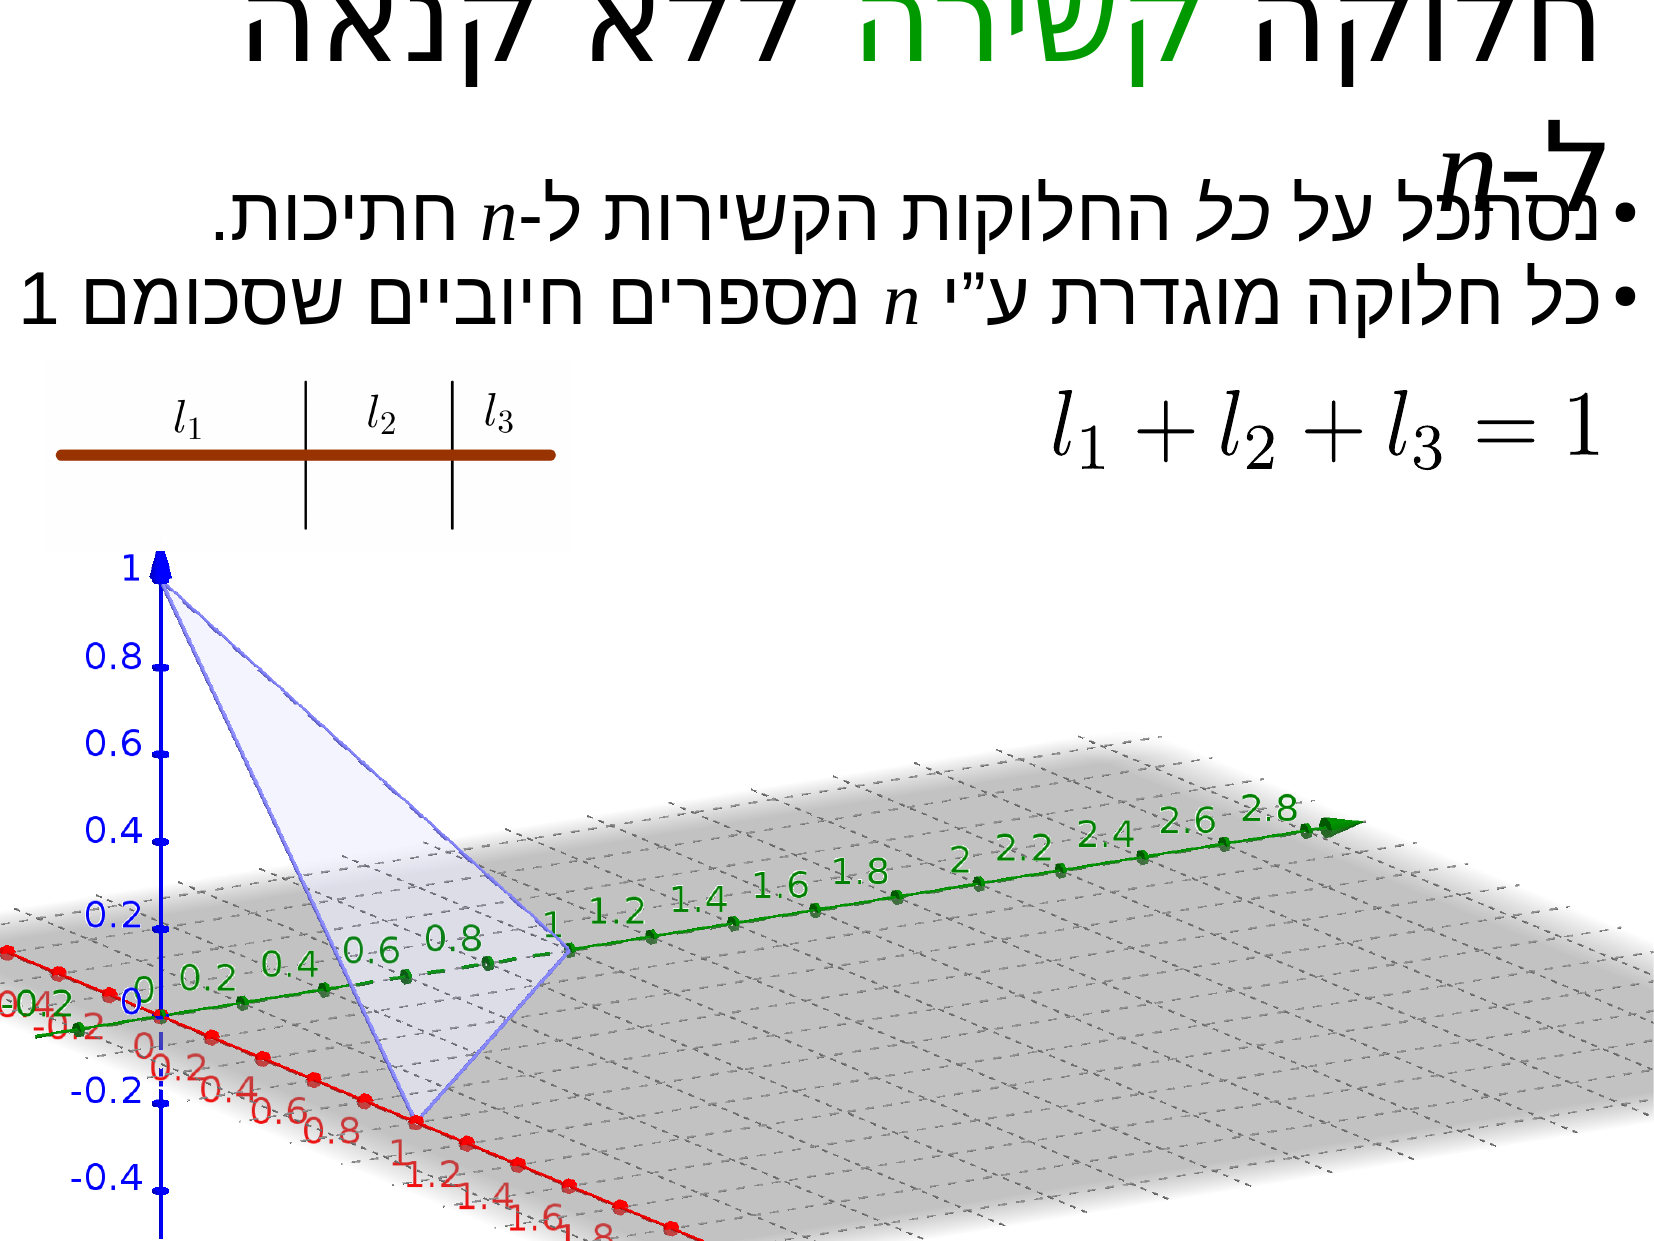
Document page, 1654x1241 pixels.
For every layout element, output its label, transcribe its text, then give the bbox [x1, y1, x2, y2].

text_box [1050, 390, 1606, 471]
text_box נסתכל על כל החלוקות הקשירות ל-n חתיכות. כל חלוקה מוגדרת ע”י n מספרים חיוביים שסכומם 1 [0, 165, 1654, 361]
picture [0, 360, 1654, 1241]
title חלוקה קשירה ללא קנאה ל-n [30, 7, 1654, 165]
